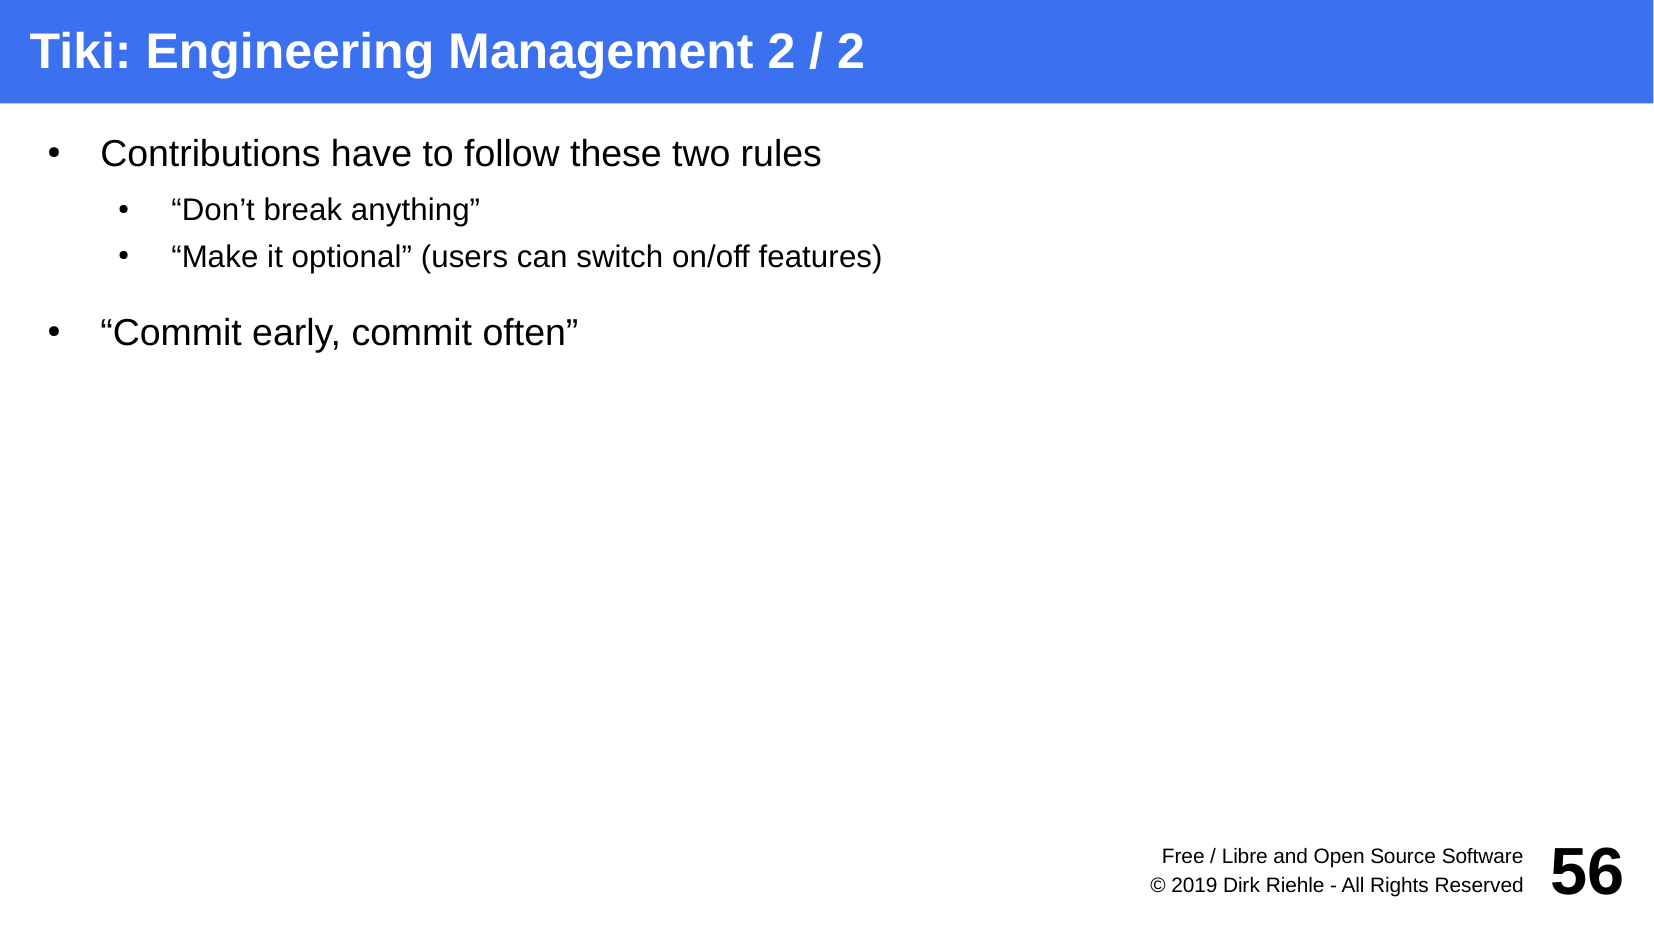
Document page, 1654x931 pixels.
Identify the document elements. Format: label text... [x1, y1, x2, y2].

list Contributions have to follow these two rules “Don’t break anything” “Make it optional” (users can switch on/off features) “Commit early, commit often” [29, 132, 1625, 813]
title Tiki: Engineering Management 2 / 2 [0, 0, 1654, 104]
